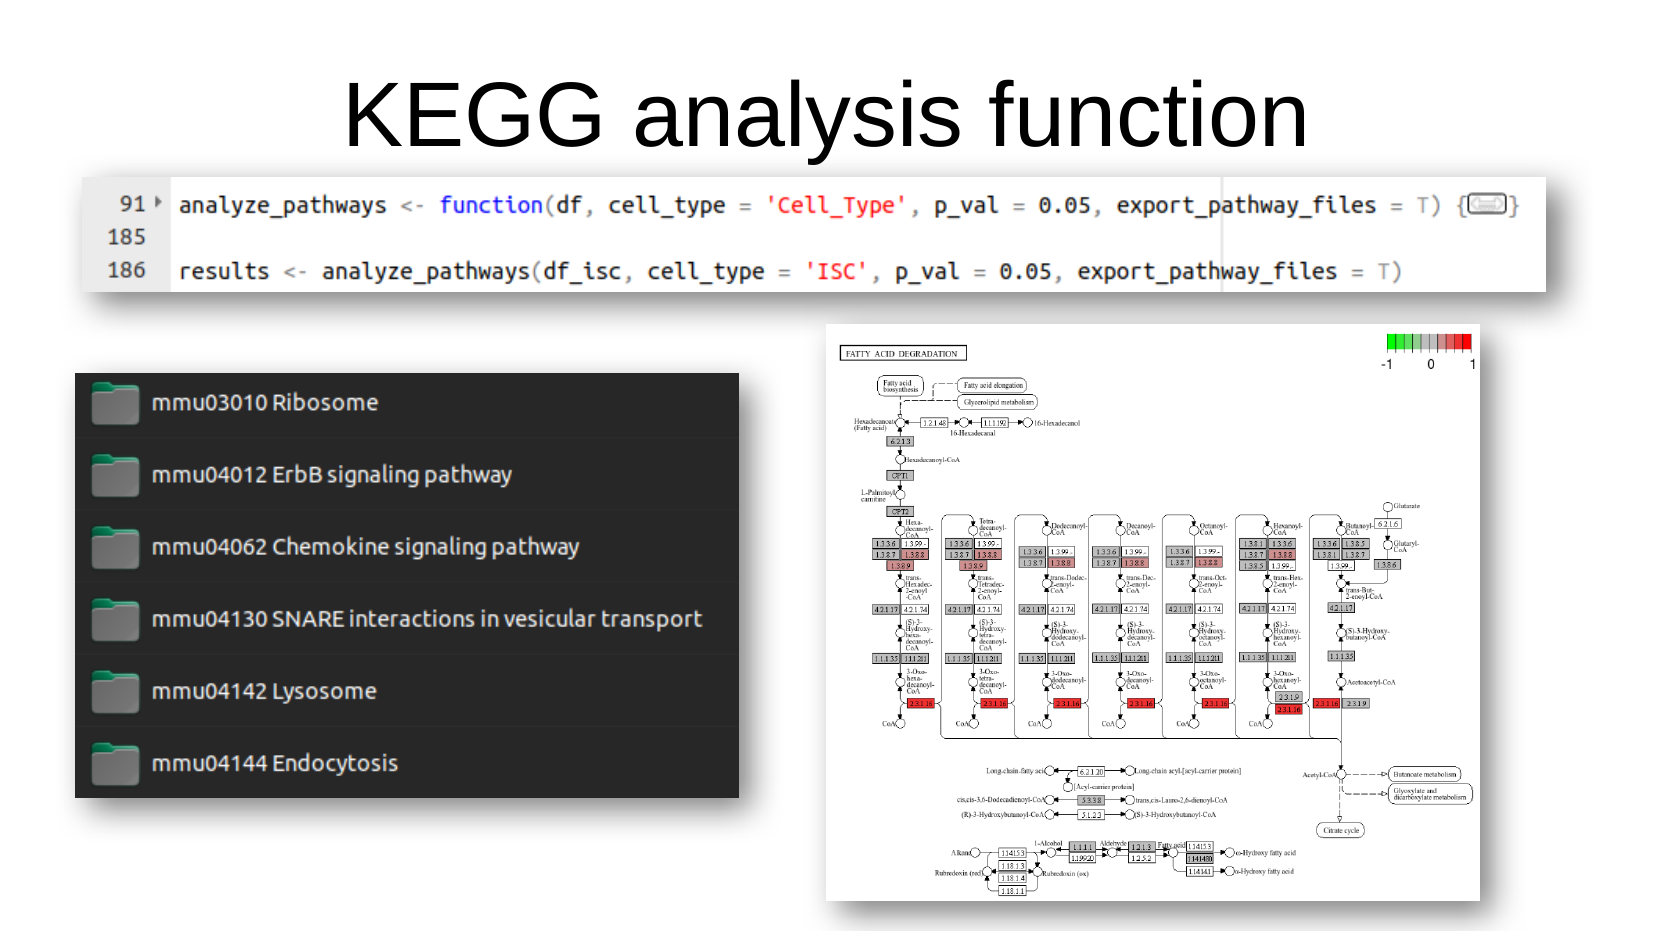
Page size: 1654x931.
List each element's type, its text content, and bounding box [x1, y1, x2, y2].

picture [75, 373, 739, 798]
picture [82, 177, 1546, 292]
title KEGG analysis function [82, 37, 1571, 176]
picture [826, 324, 1480, 901]
